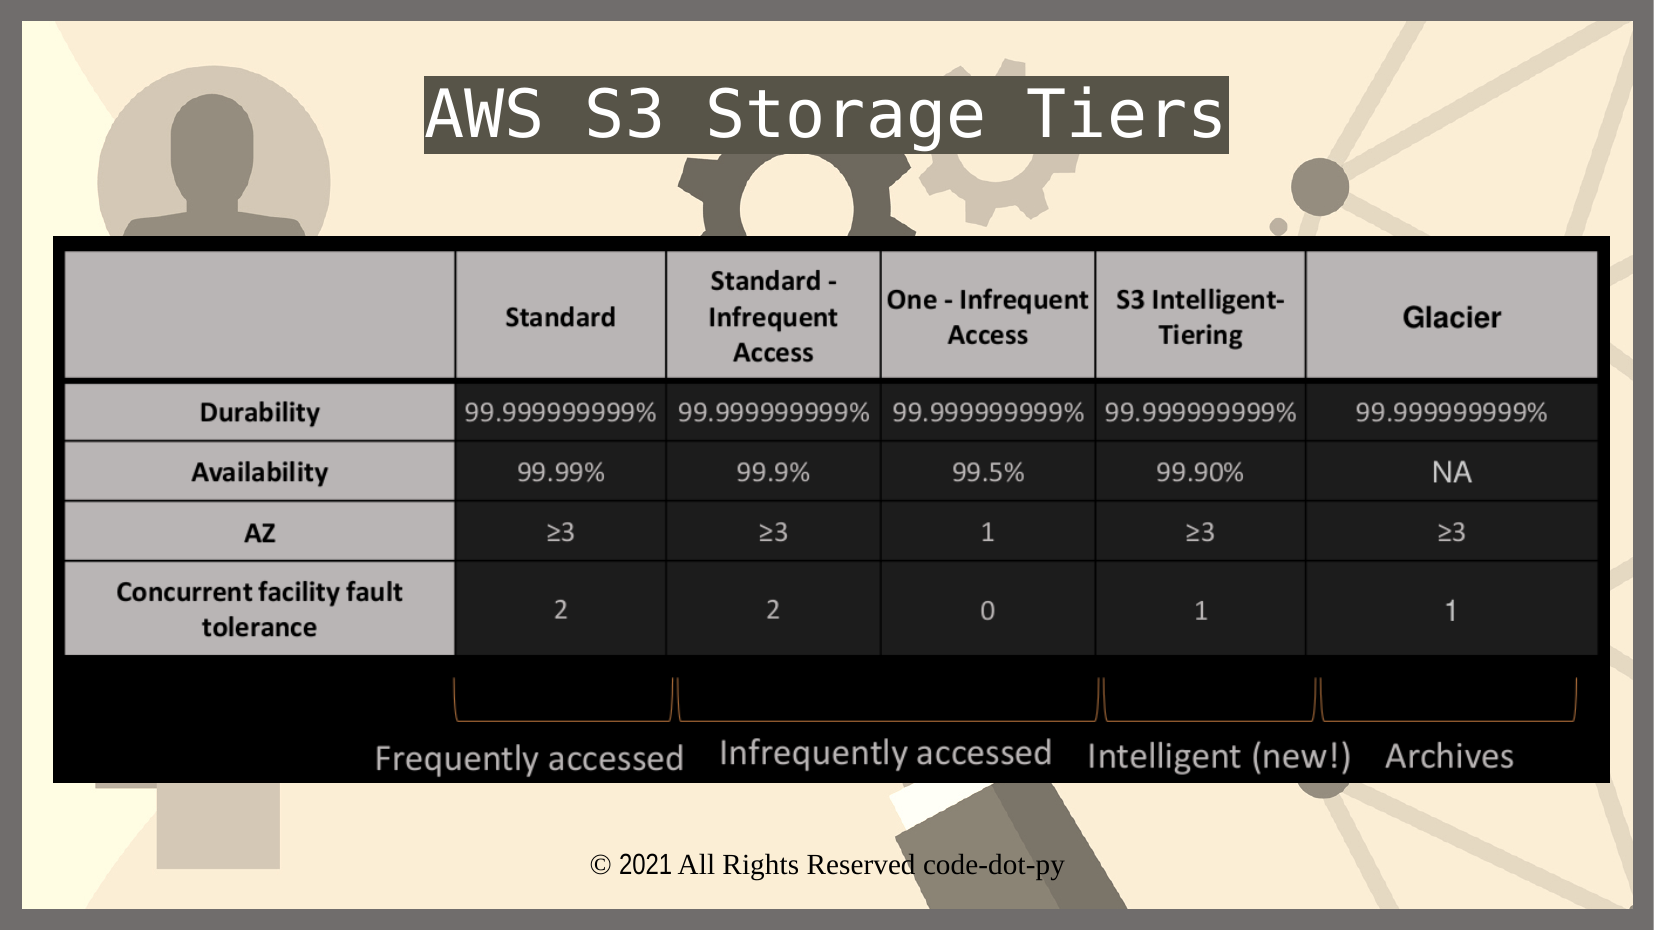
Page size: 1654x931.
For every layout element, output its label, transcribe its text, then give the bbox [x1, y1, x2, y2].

picture [0, 0, 1654, 930]
title AWS S3 Storage Tiers [82, 37, 1571, 193]
